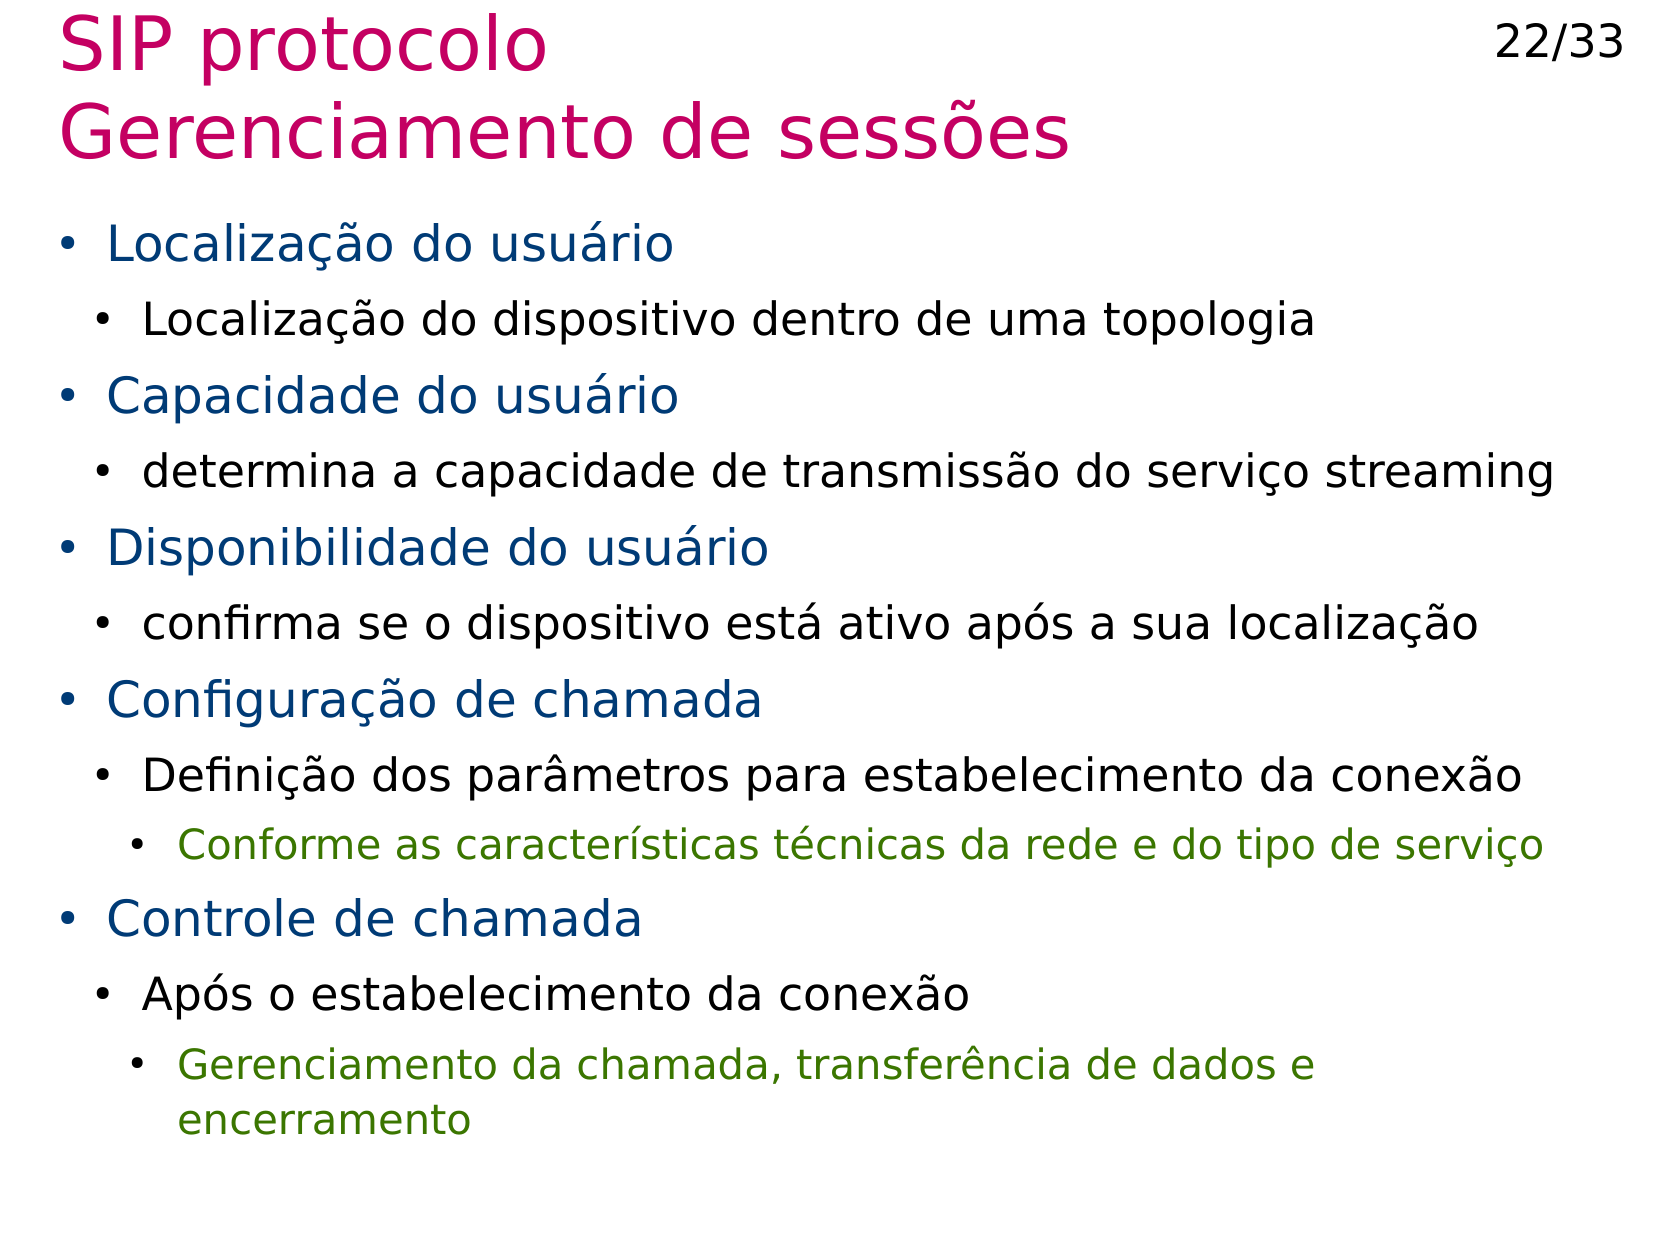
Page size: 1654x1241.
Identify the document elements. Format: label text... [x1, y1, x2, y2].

list Localização do usuário Localização do dispositivo dentro de uma topologia Capacidade do usuário determina a capacidade de transmissão do serviço streaming Disponibilidade do usuário confirma se o dispositivo está ativo após a sua localização Configuração de chamada Definição dos parâmetros para estabelecimento da conexão Conforme as características técnicas da rede e do tipo de serviço Controle de chamada Após o estabelecimento da conexão Gerenciamento da chamada, transferência de dados e encerramento [59, 206, 1625, 1211]
title SIP protocolo Gerenciamento de sessões [59, 1, 1625, 176]
